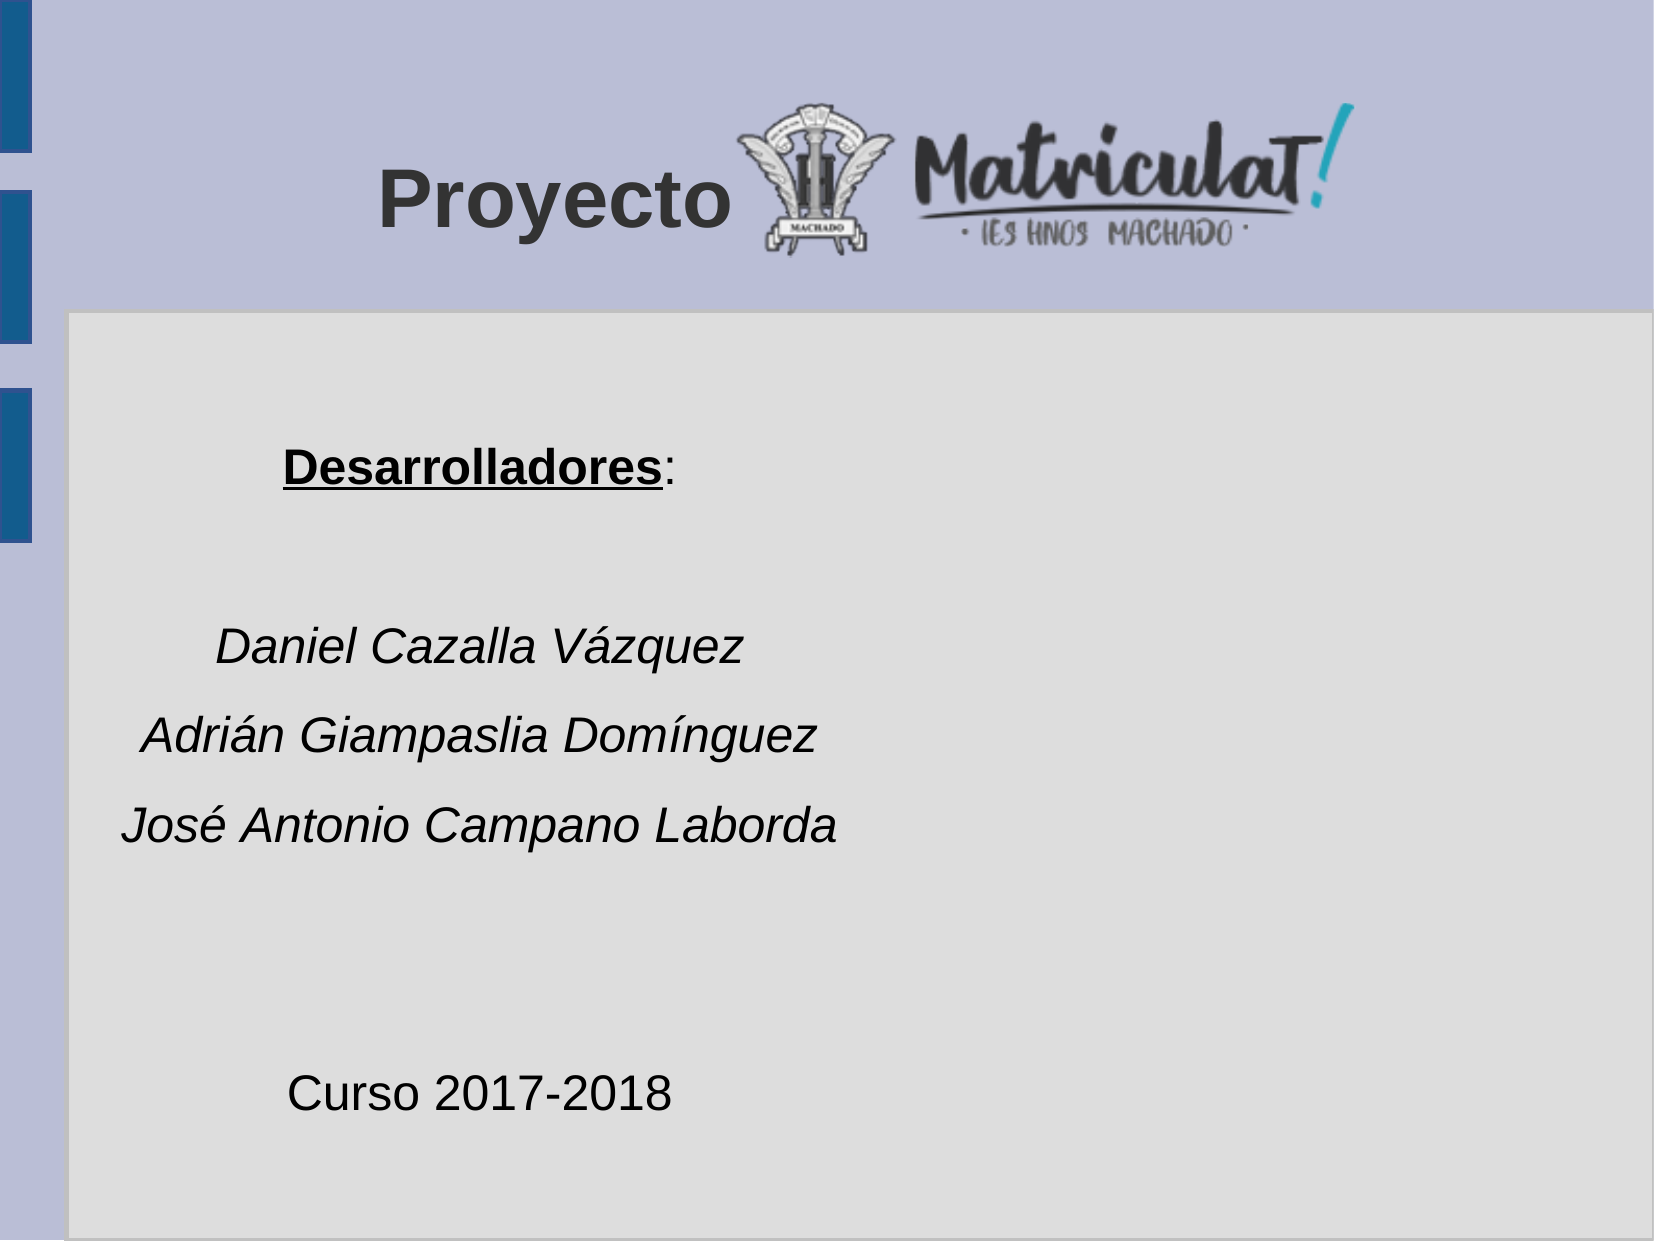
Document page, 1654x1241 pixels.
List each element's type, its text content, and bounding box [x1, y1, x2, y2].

picture [734, 99, 1372, 258]
list Desarrolladores: Daniel Cazalla Vázquez Adrián Giampaslia Domínguez José Antonio Campano Laborda Curso 2017-2018 [121, 344, 1534, 1127]
title Proyecto [121, 91, 1534, 299]
